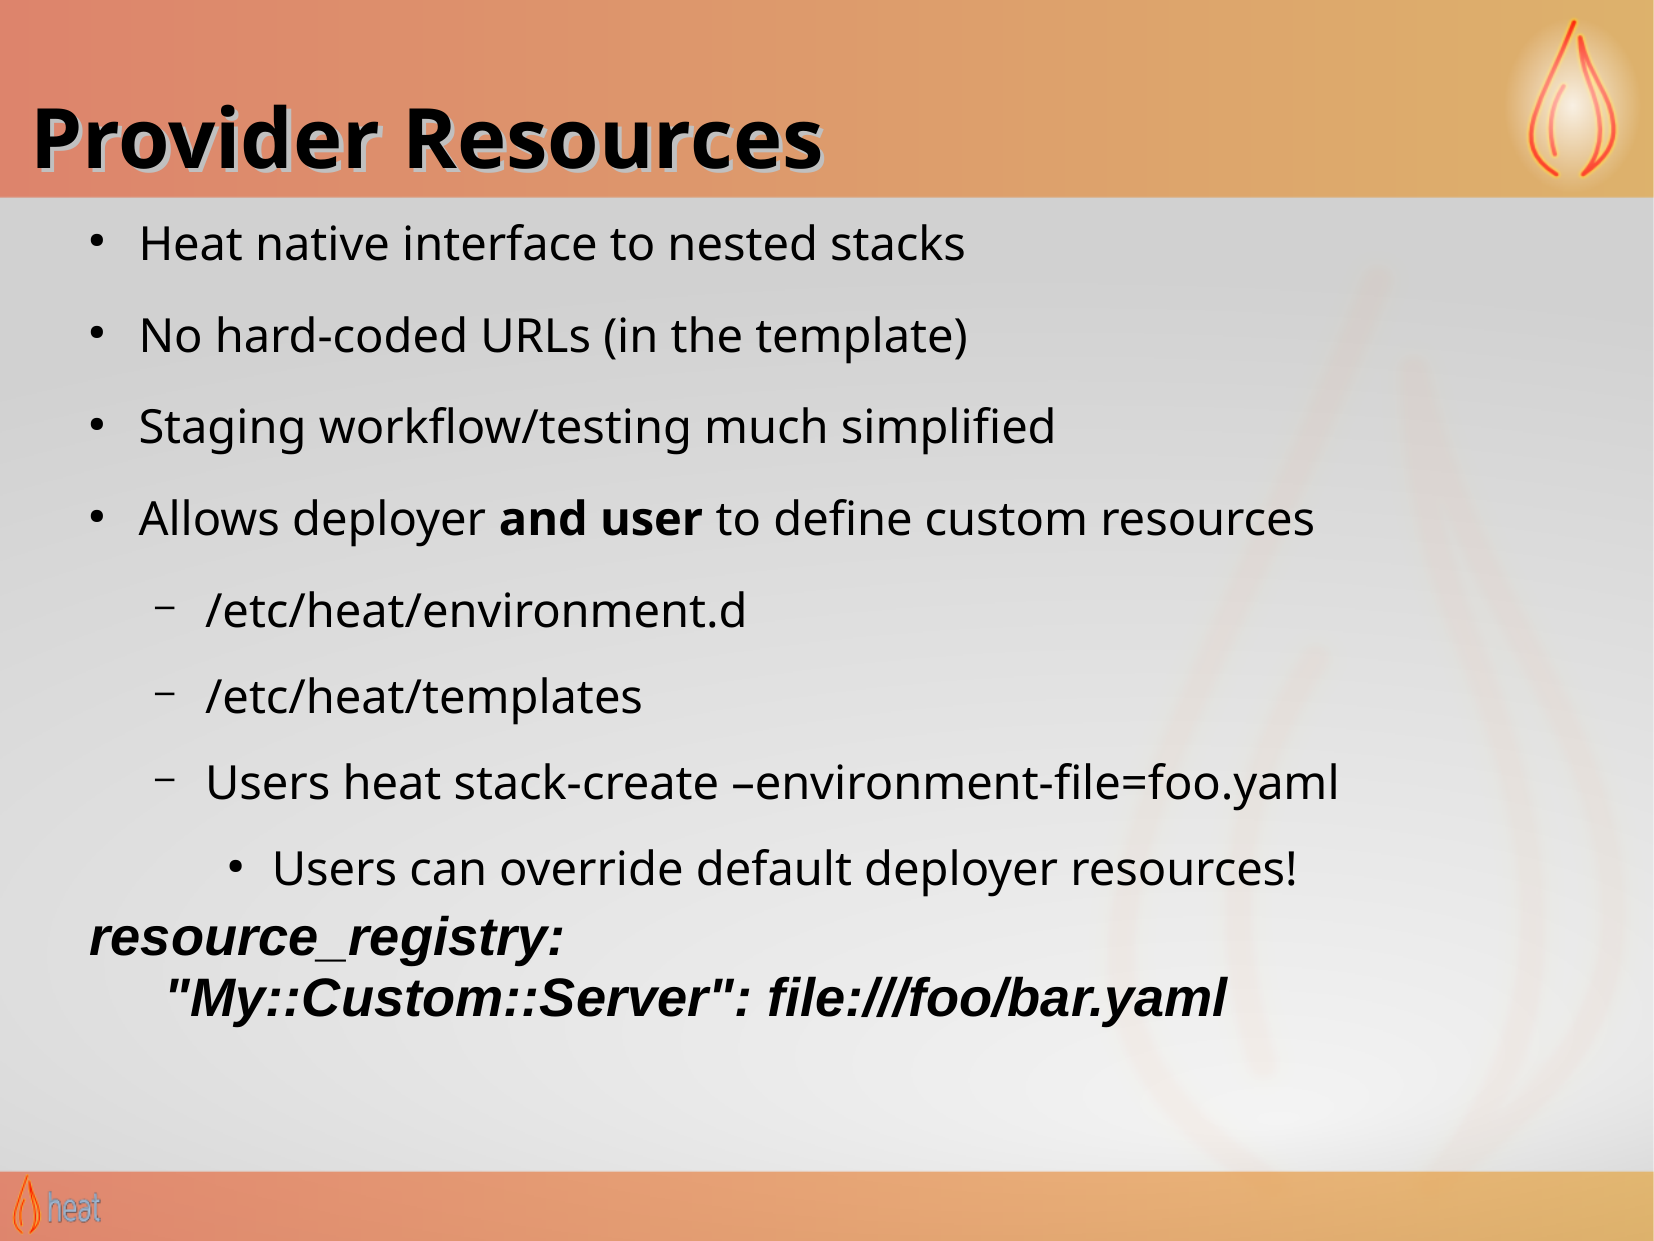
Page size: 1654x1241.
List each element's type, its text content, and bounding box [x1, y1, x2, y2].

text_box resource_registry: "My::Custom::Server": file:///foo/bar.yaml [75, 899, 1244, 1036]
title Provider Resources [30, 23, 1606, 249]
list Heat native interface to nested stacks No hard-coded URLs (in the template) Staging workflow/testing much simplified Allows deployer and user to define custom resources /etc/heat/environment.d /etc/heat/templates Users heat stack-create –environment-file=foo.yaml Users can override default deployer resources! [71, 210, 1606, 901]
picture [0, 0, 1654, 1241]
